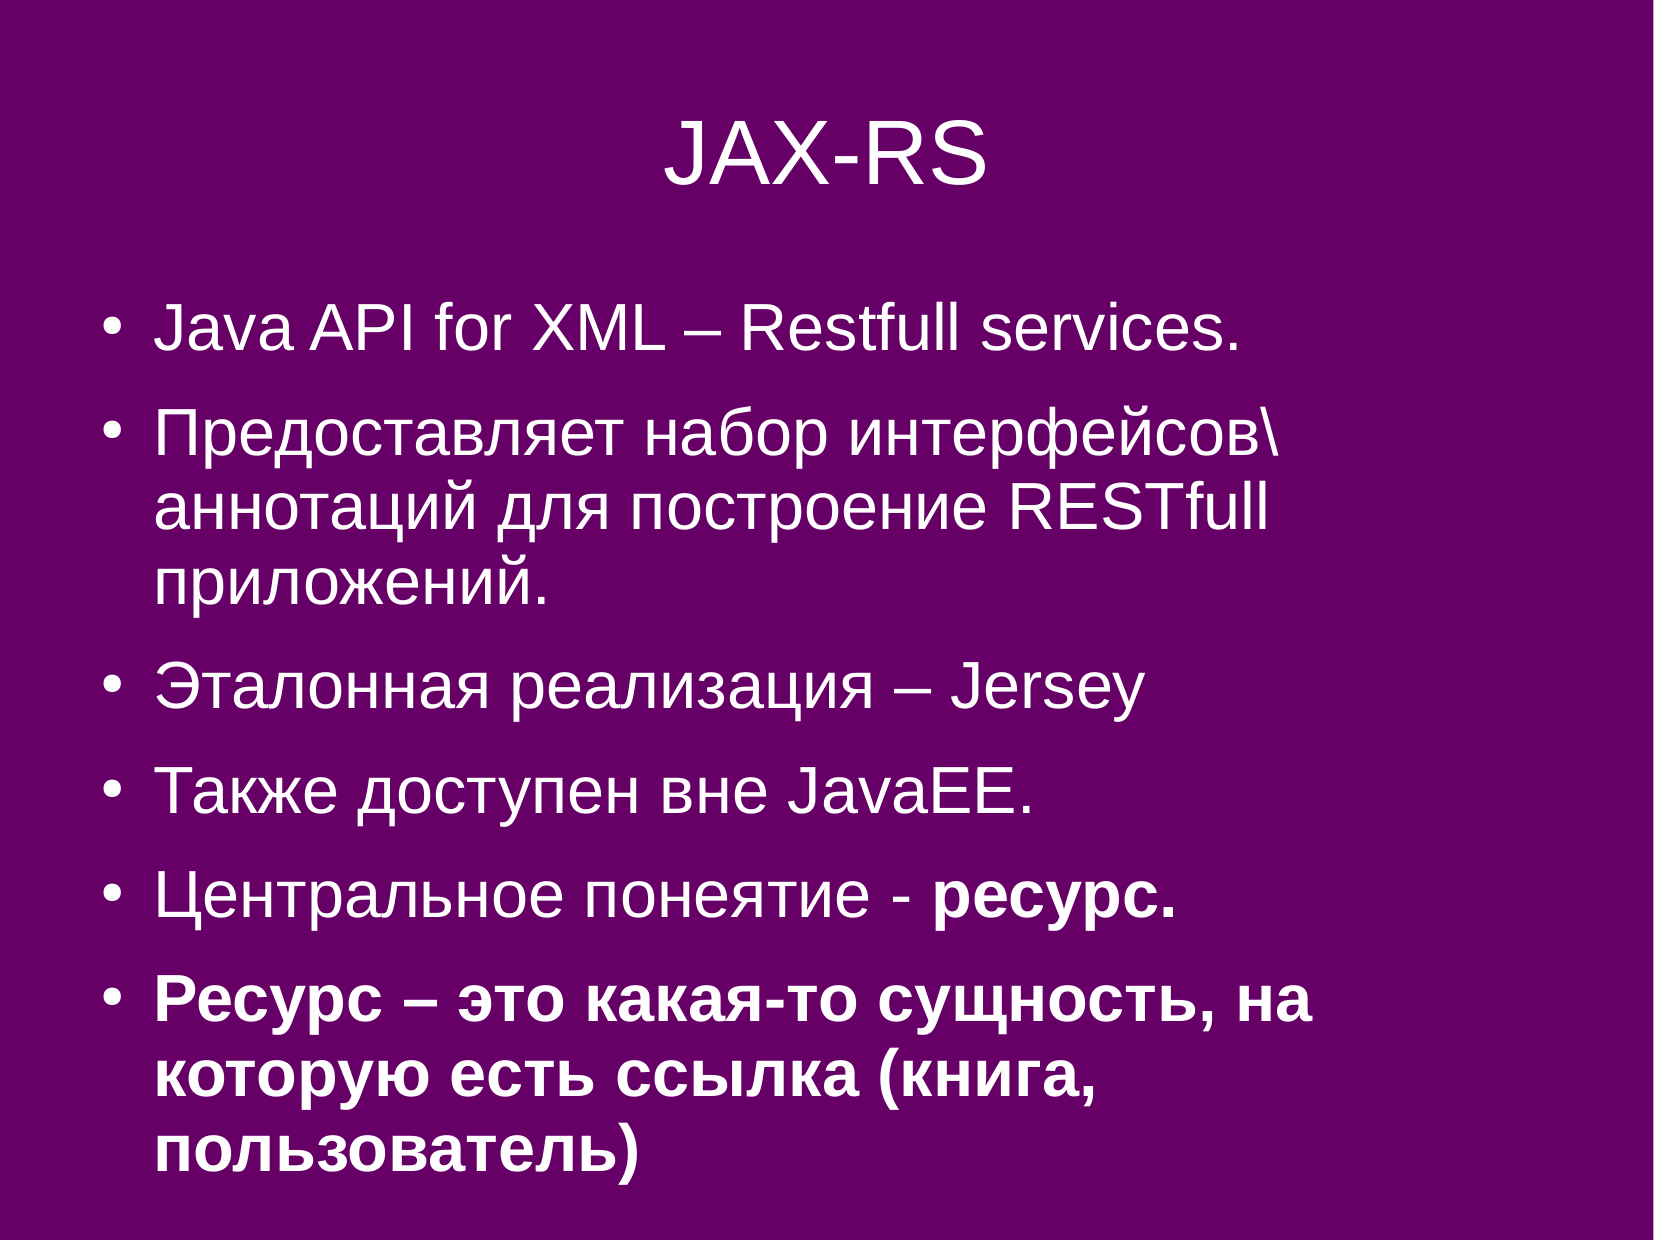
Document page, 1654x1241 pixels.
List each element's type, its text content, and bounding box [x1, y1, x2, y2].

list Java API for XML – Restfull services. Предоставляет набор интерфейсов\аннотаций для построение RESTfull приложений. Эталонная реализация – Jersey Также доступен вне JavaEE. Центральное понеятие - ресурс. Ресурс – это какая-то сущность, на которую есть ссылка (книга, пользователь) [82, 290, 1571, 1186]
title JAX-RS [82, 49, 1571, 257]
